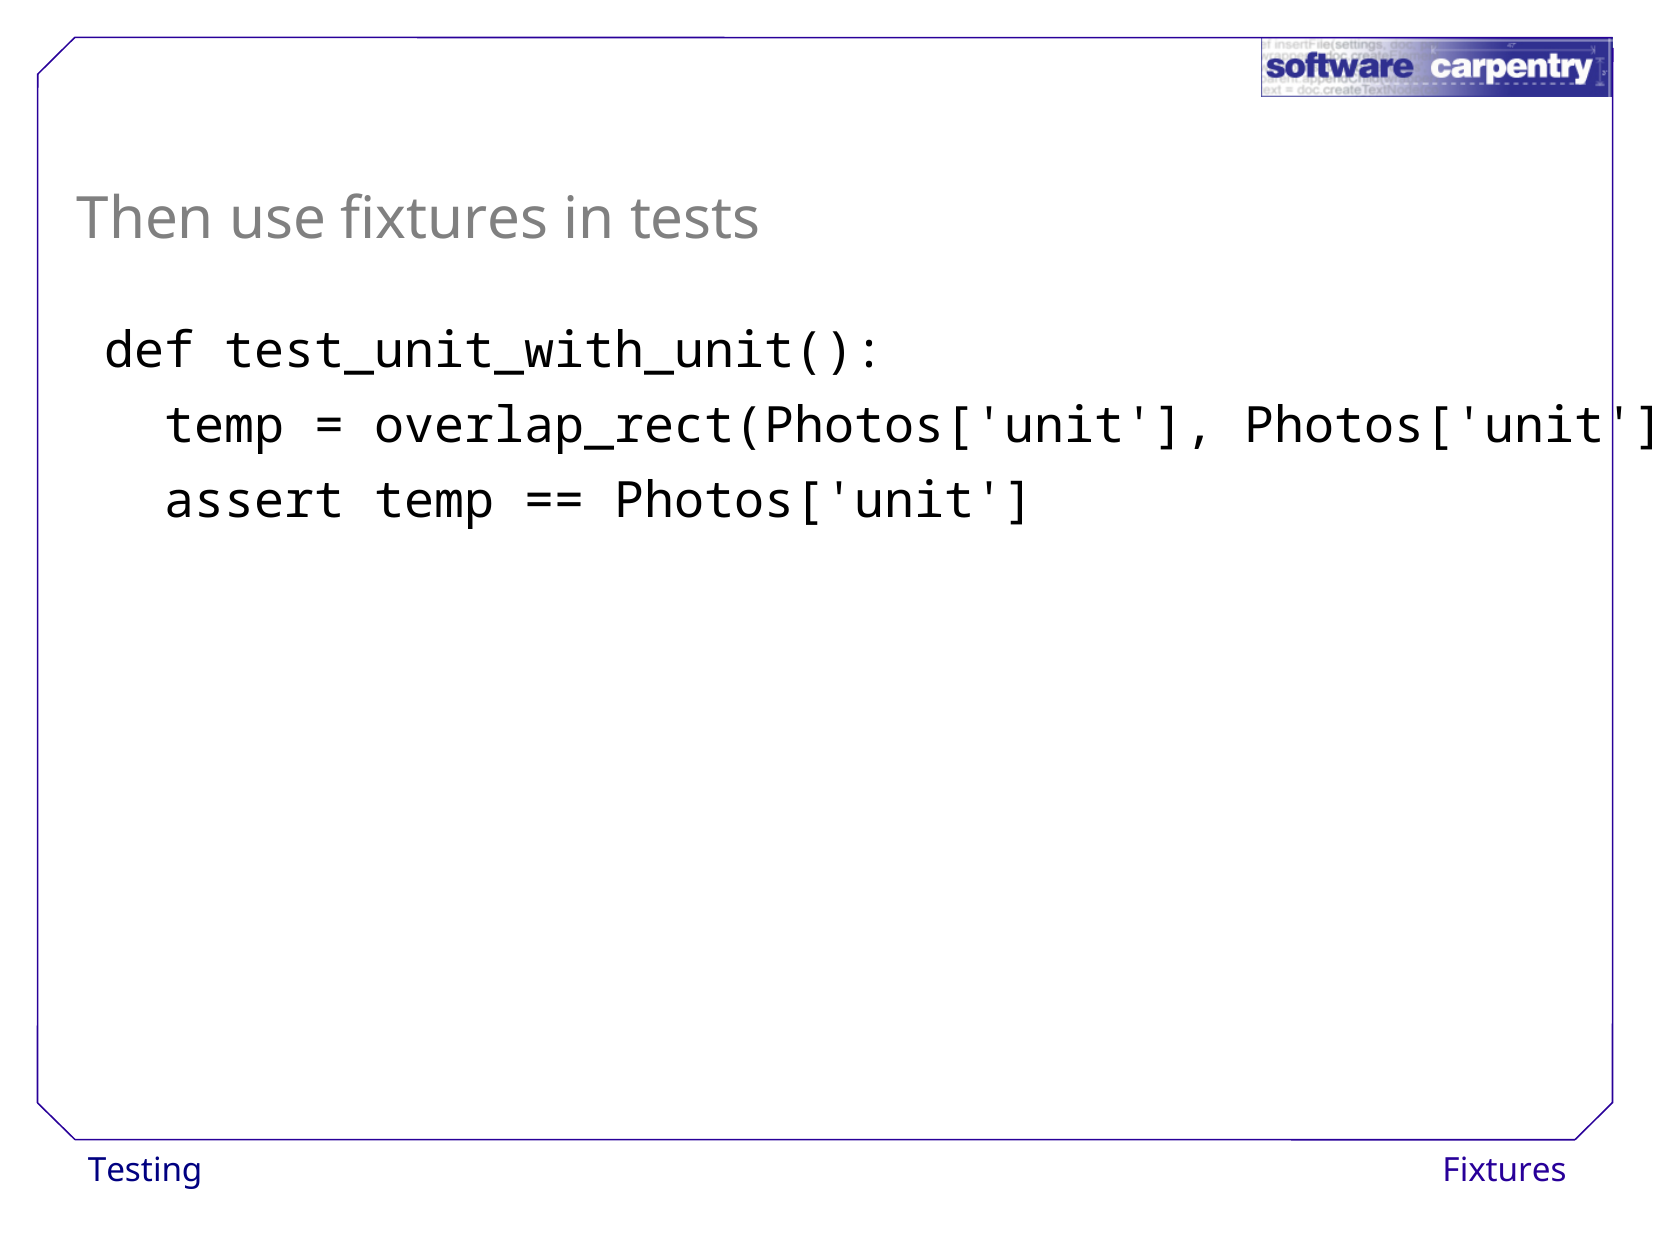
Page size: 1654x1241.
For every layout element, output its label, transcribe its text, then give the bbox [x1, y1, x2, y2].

picture [1261, 39, 1613, 97]
text_box Then use fixtures in tests [61, 138, 926, 259]
text_box def test_unit_with_unit(): temp = overlap_rect(Photos['unit'], Photos['unit']) assert temp == Photos['unit'] [89, 294, 1565, 1033]
